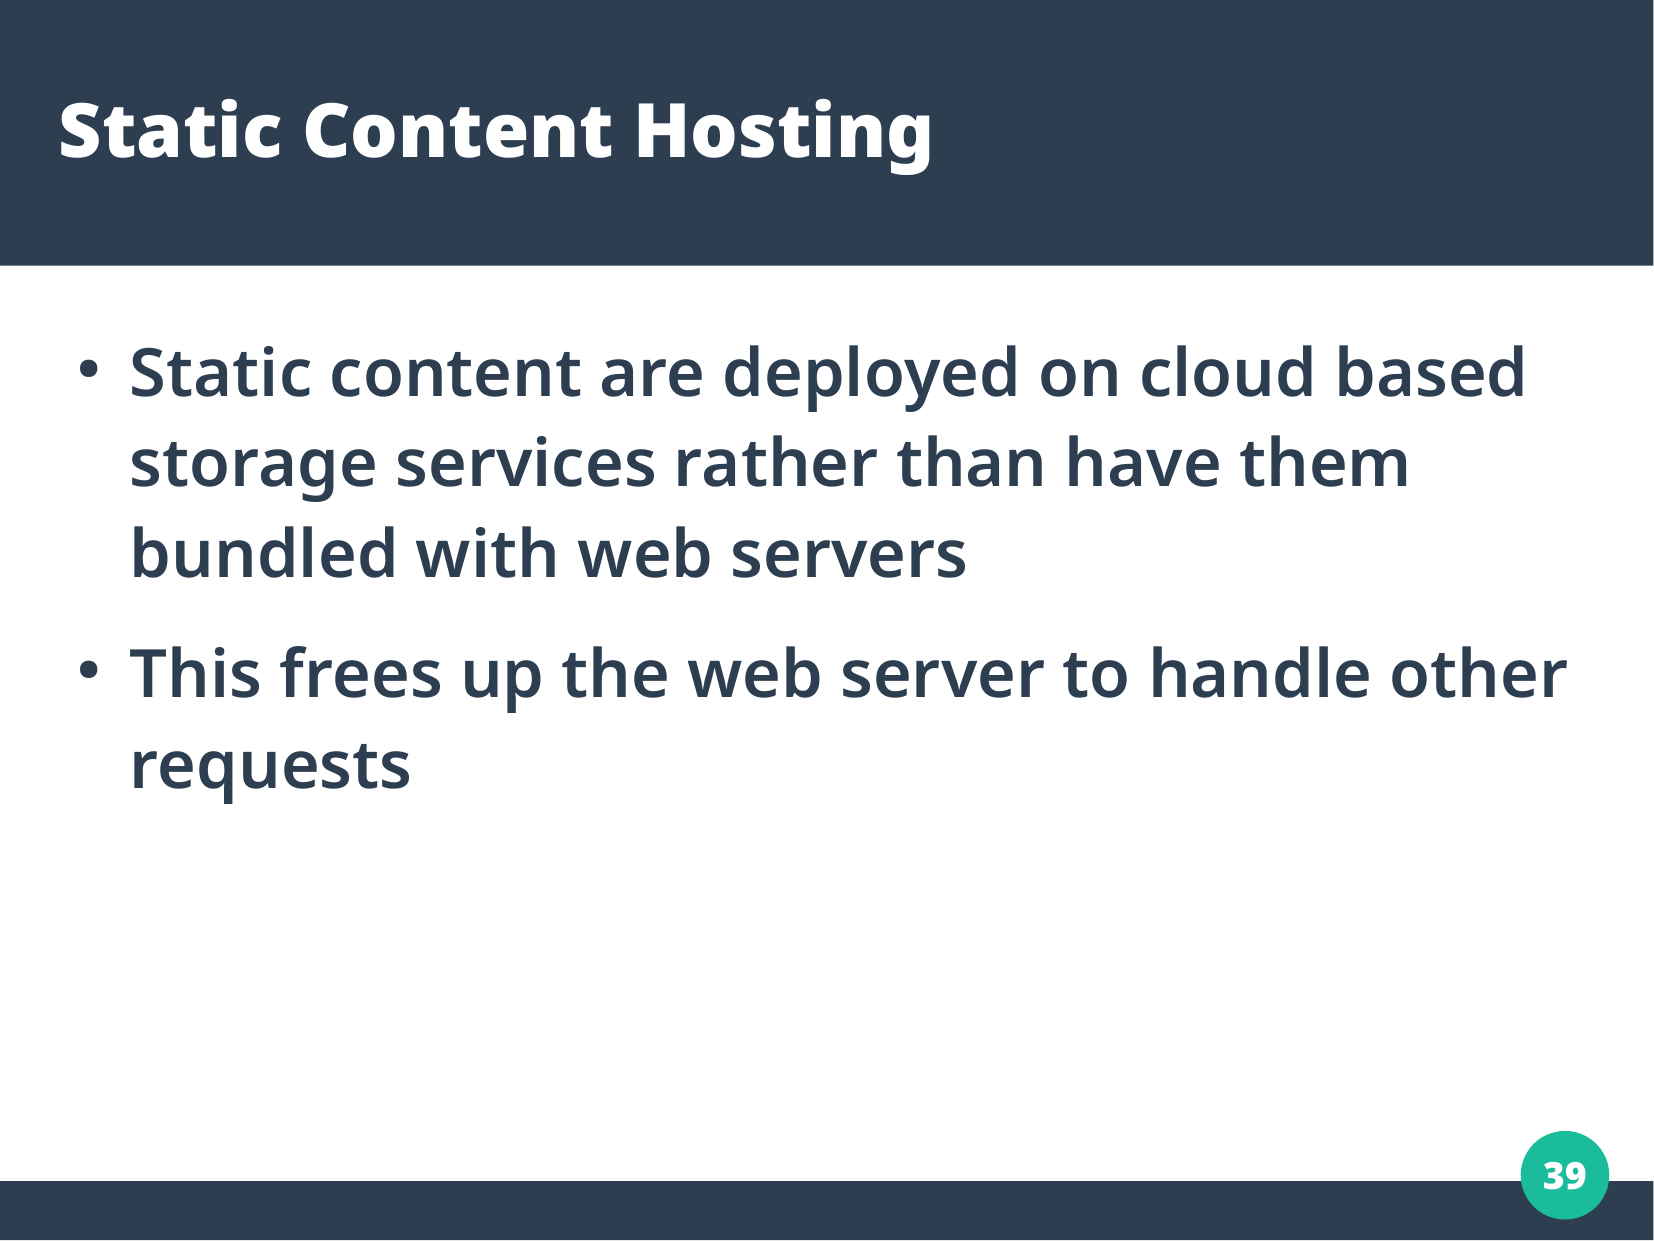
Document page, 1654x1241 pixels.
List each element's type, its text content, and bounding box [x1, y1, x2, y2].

list Static content are deployed on cloud based storage services rather than have them bundled with web servers This frees up the web server to handle other requests [59, 324, 1595, 1152]
title Static Content Hosting [59, 49, 1595, 207]
